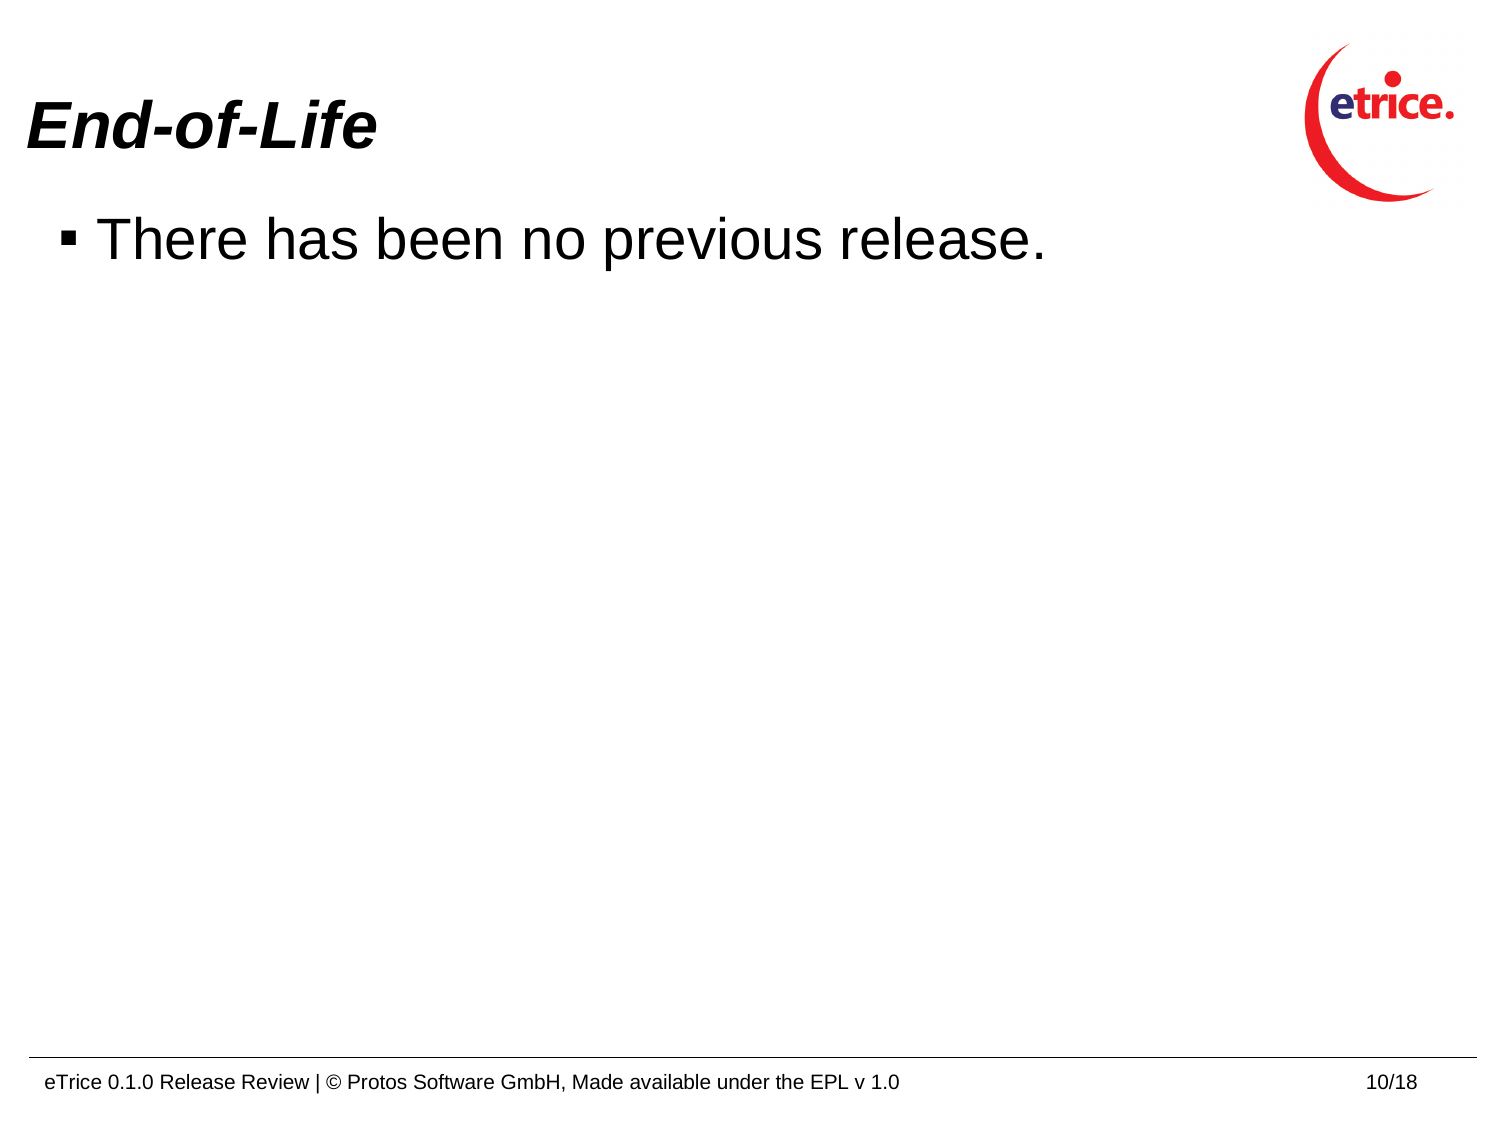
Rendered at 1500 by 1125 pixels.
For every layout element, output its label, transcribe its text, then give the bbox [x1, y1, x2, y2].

list There has been no previous release. [59, 206, 1418, 1040]
picture [1299, 29, 1477, 207]
title End-of-Life [26, 84, 1474, 172]
